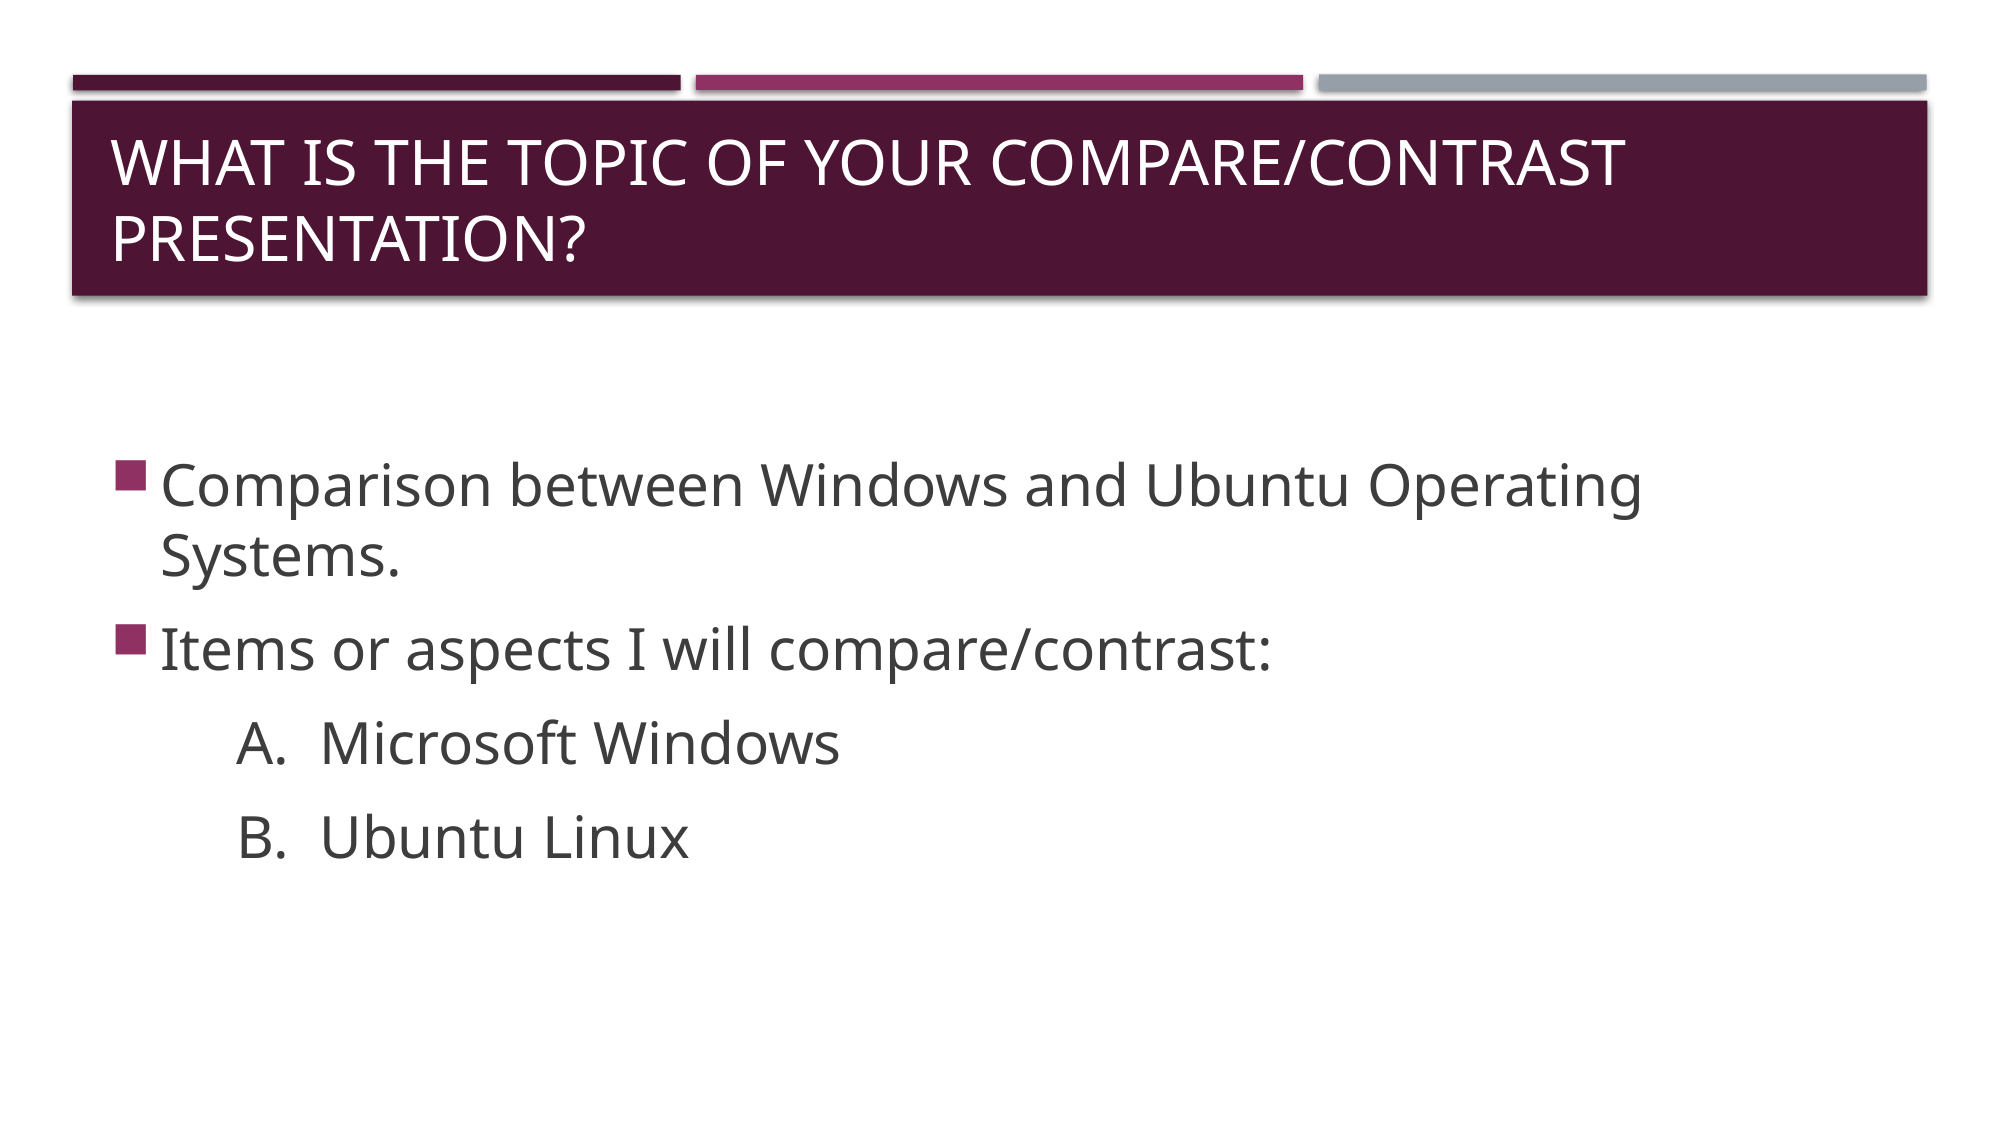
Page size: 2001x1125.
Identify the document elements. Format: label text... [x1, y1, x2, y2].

title What is The Topic of Your Compare/contrast presentation? [95, 115, 1905, 282]
list Comparison between Windows and Ubuntu Operating Systems. Items or aspects I will compare/contrast: A. Microsoft Windows B. Ubuntu Linux [95, 357, 1905, 961]
